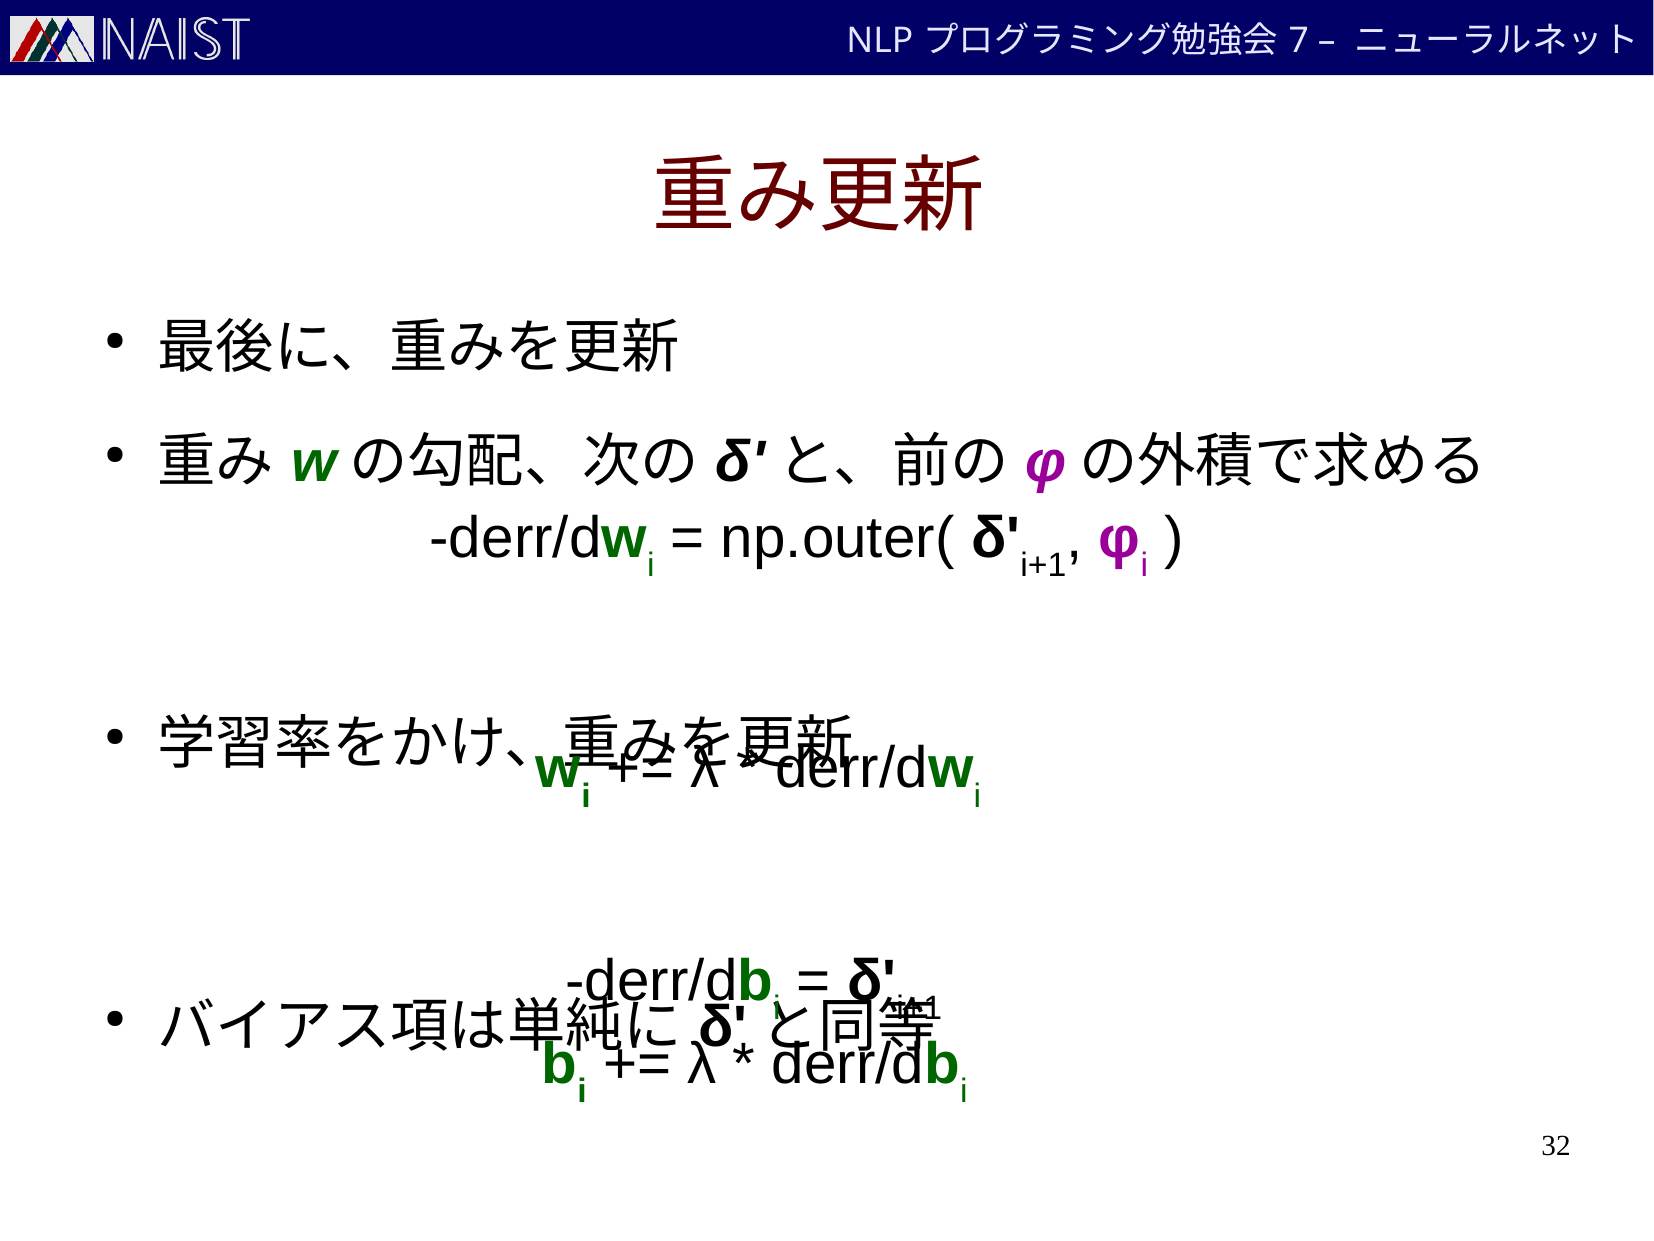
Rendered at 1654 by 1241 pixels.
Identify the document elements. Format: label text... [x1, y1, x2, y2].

picture [102, 17, 251, 60]
text_box bi += λ * derr/dbi [527, 1023, 983, 1118]
list 最後に、重みを更新 重みwの勾配、次のδ'と、前のφの外積で求める 学習率をかけ、重みを更新 バイアス項は単純にδ'と同等 [86, 300, 1576, 909]
picture [10, 16, 94, 62]
text_box wi += λ * derr/dwi [521, 727, 997, 822]
text_box -derr/dbi = δ'i+1 [550, 940, 958, 1023]
text_box -derr/dwi = np.outer( δ'i+1, φi ) [414, 497, 1199, 592]
title 重み更新 [75, 92, 1564, 285]
